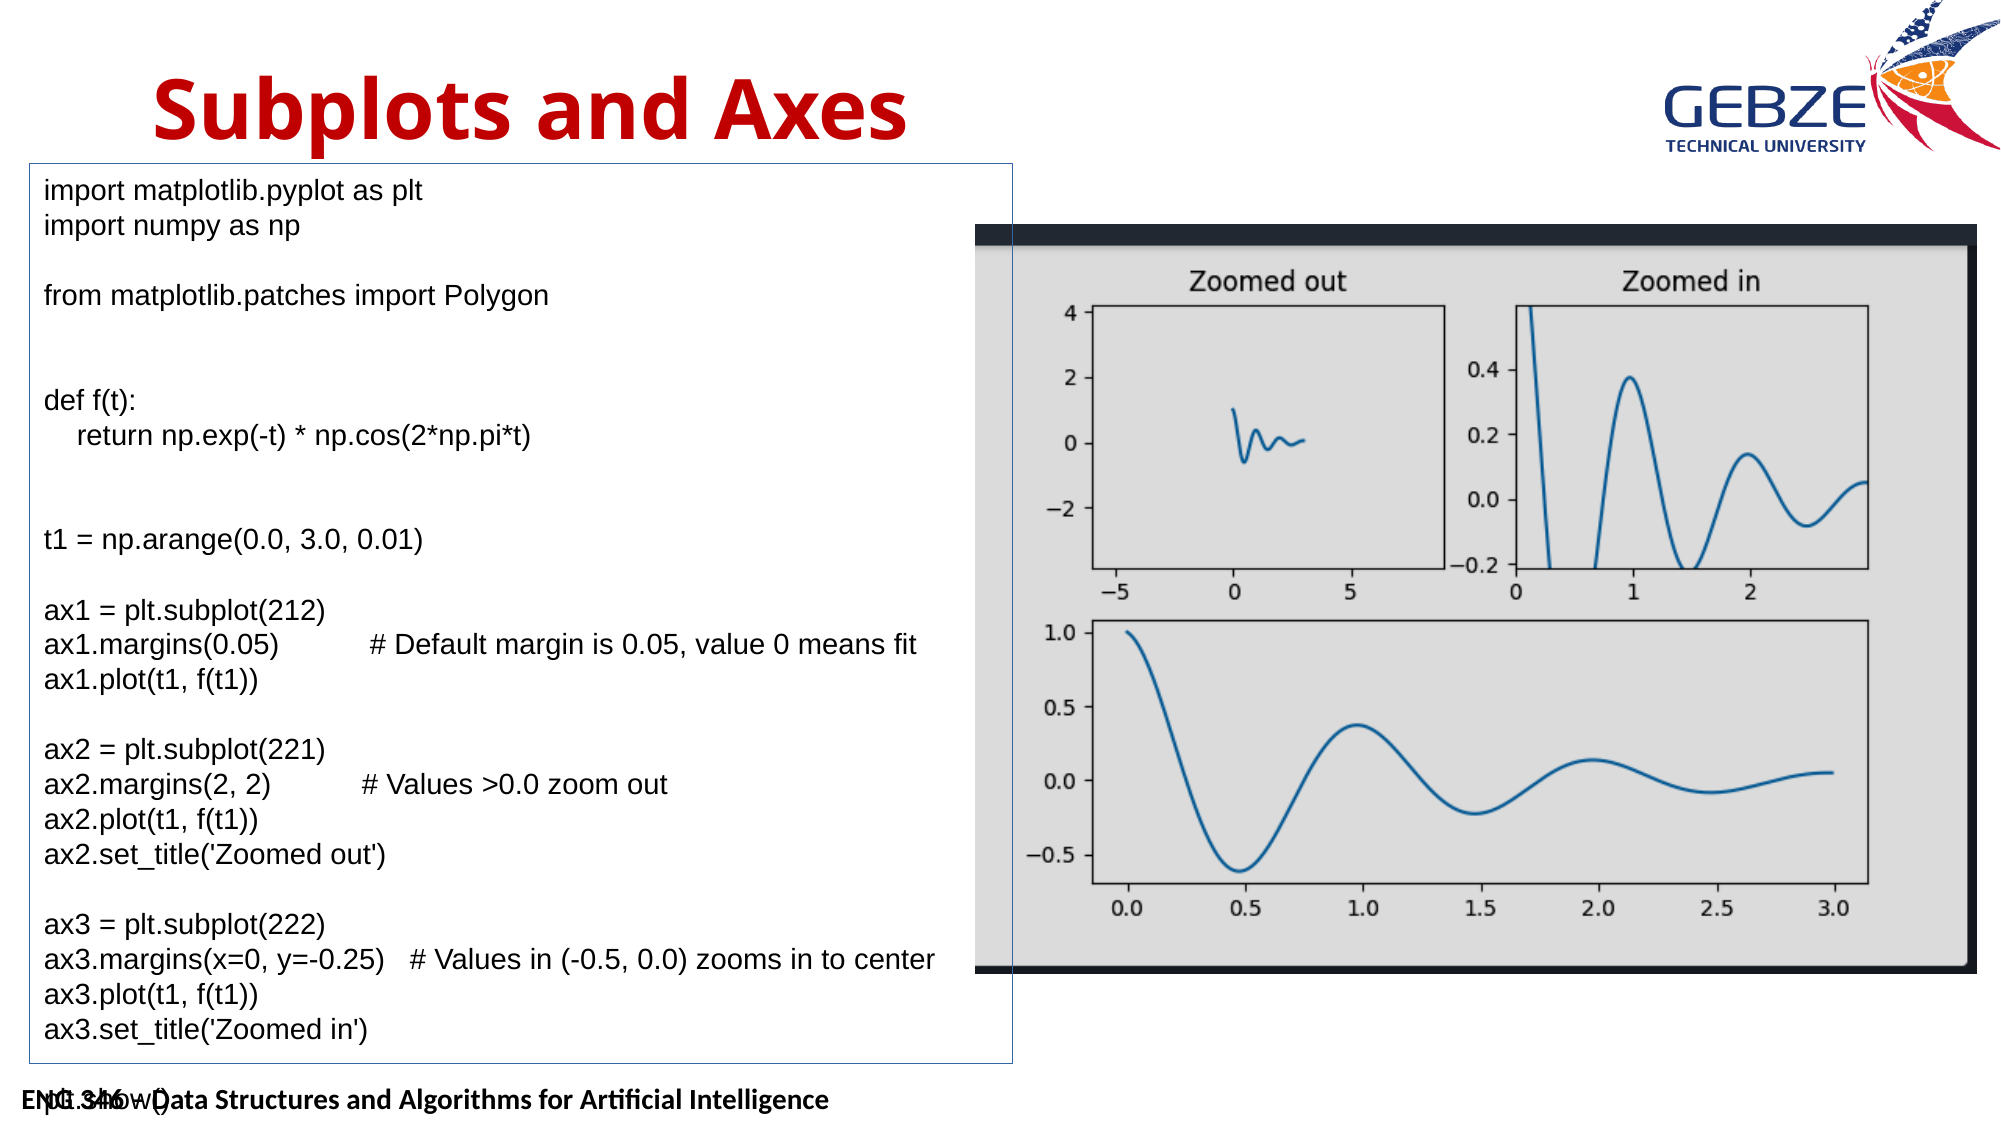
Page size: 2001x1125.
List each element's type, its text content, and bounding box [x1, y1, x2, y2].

text_box import matplotlib.pyplot as plt import numpy as np from matplotlib.patches import Polygon def f(t): return np.exp(-t) * np.cos(2*np.pi*t) t1 = np.arange(0.0, 3.0, 0.01) ax1 = plt.subplot(212) ax1.margins(0.05) # Default margin is 0.05, value 0 means fit ax1.plot(t1, f(t1)) ax2 = plt.subplot(221) ax2.margins(2, 2) # Values >0.0 zoom out ax2.plot(t1, f(t1)) ax2.set_title('Zoomed out') ax3 = plt.subplot(222) ax3.margins(x=0, y=-0.25) # Values in (-0.5, 0.0) zooms in to center ax3.plot(t1, f(t1)) ax3.set_title('Zoomed in') plt.show() [29, 163, 1013, 1064]
title Subplots and Axes [137, 59, 1863, 166]
picture [1013, 224, 1977, 974]
picture [1665, 0, 2001, 152]
